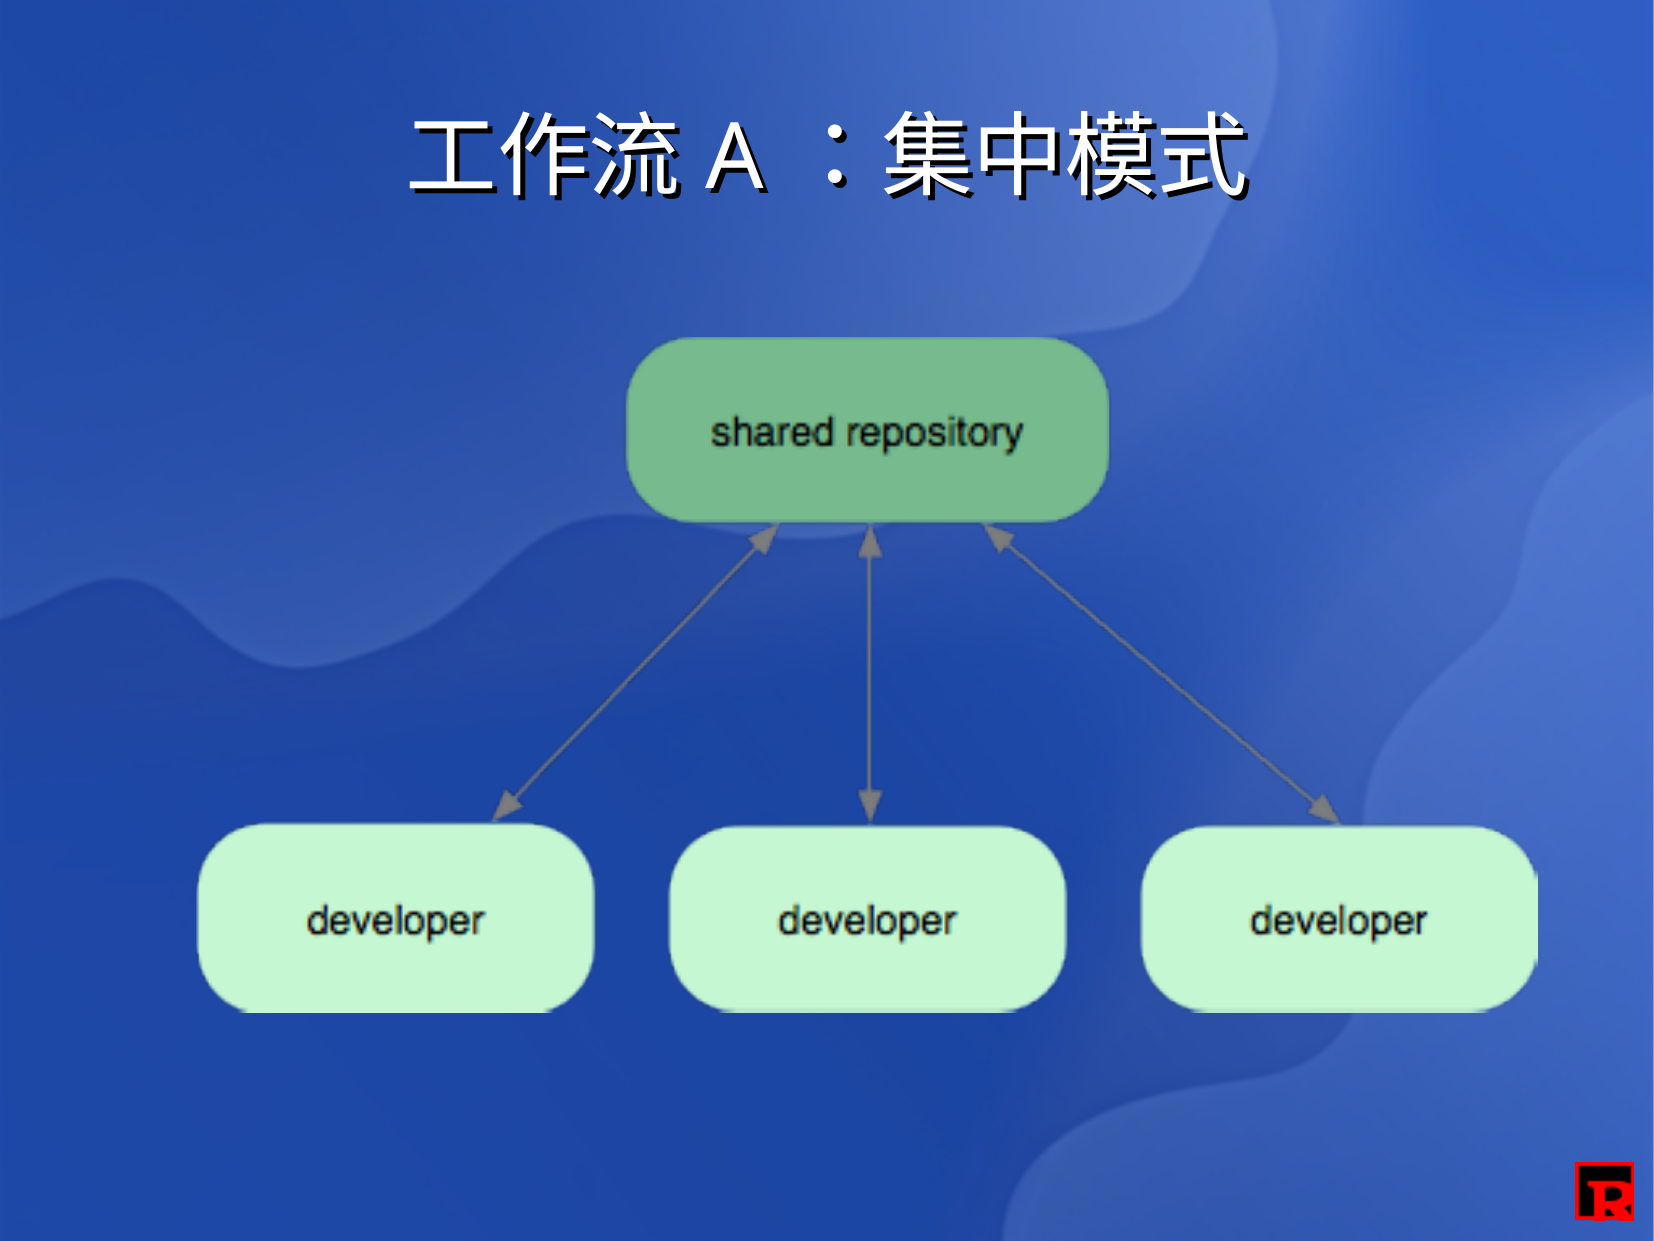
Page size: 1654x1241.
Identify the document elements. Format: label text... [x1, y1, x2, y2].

picture [0, 0, 1654, 1241]
title 工作流A：集中模式 [82, 49, 1571, 257]
